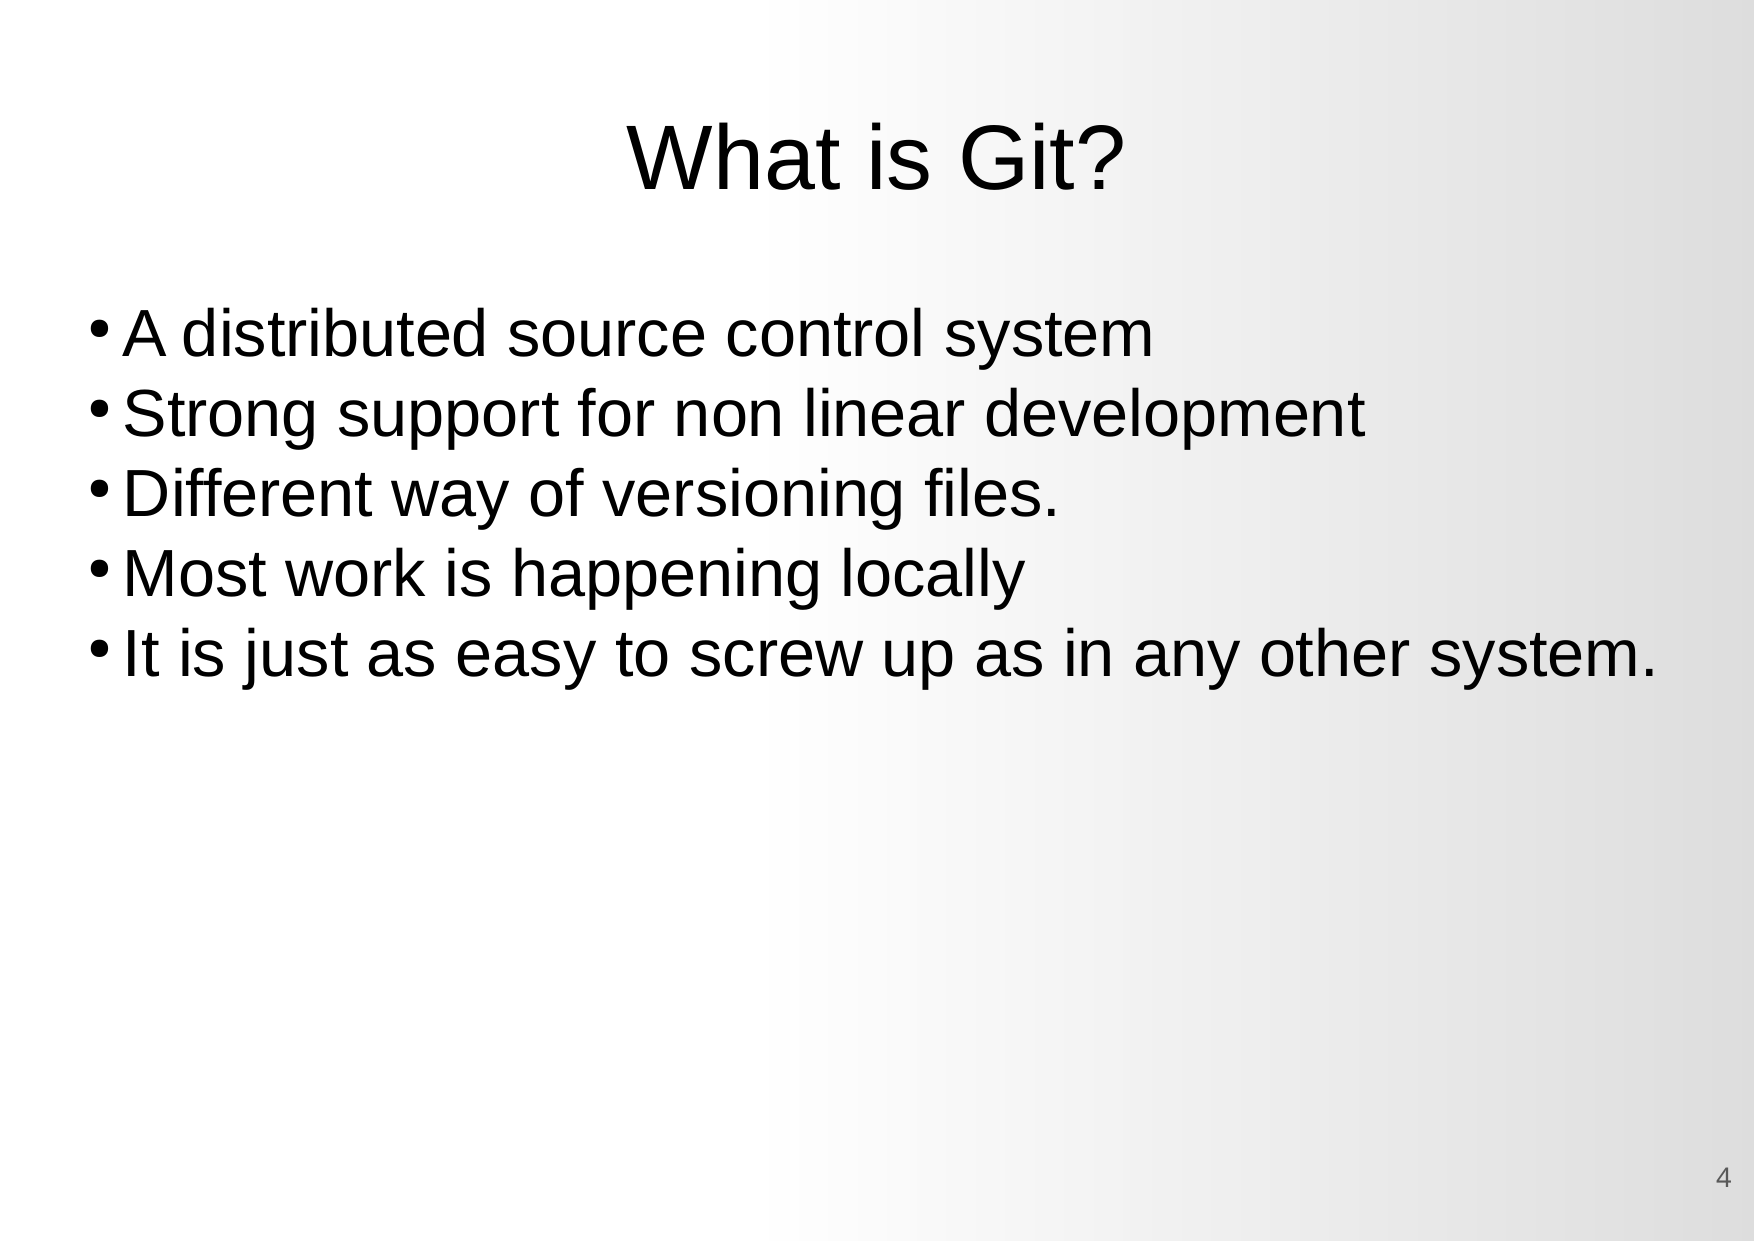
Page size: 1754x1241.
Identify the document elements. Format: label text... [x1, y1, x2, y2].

text_box What is Git? [87, 49, 1666, 257]
slide_number <number> [1641, 1145, 1747, 1241]
text_box A distributed source control system Strong support for non linear development Different way of versioning files. Most work is happening locally It is just as easy to screw up as in any other system. [87, 290, 1666, 1010]
